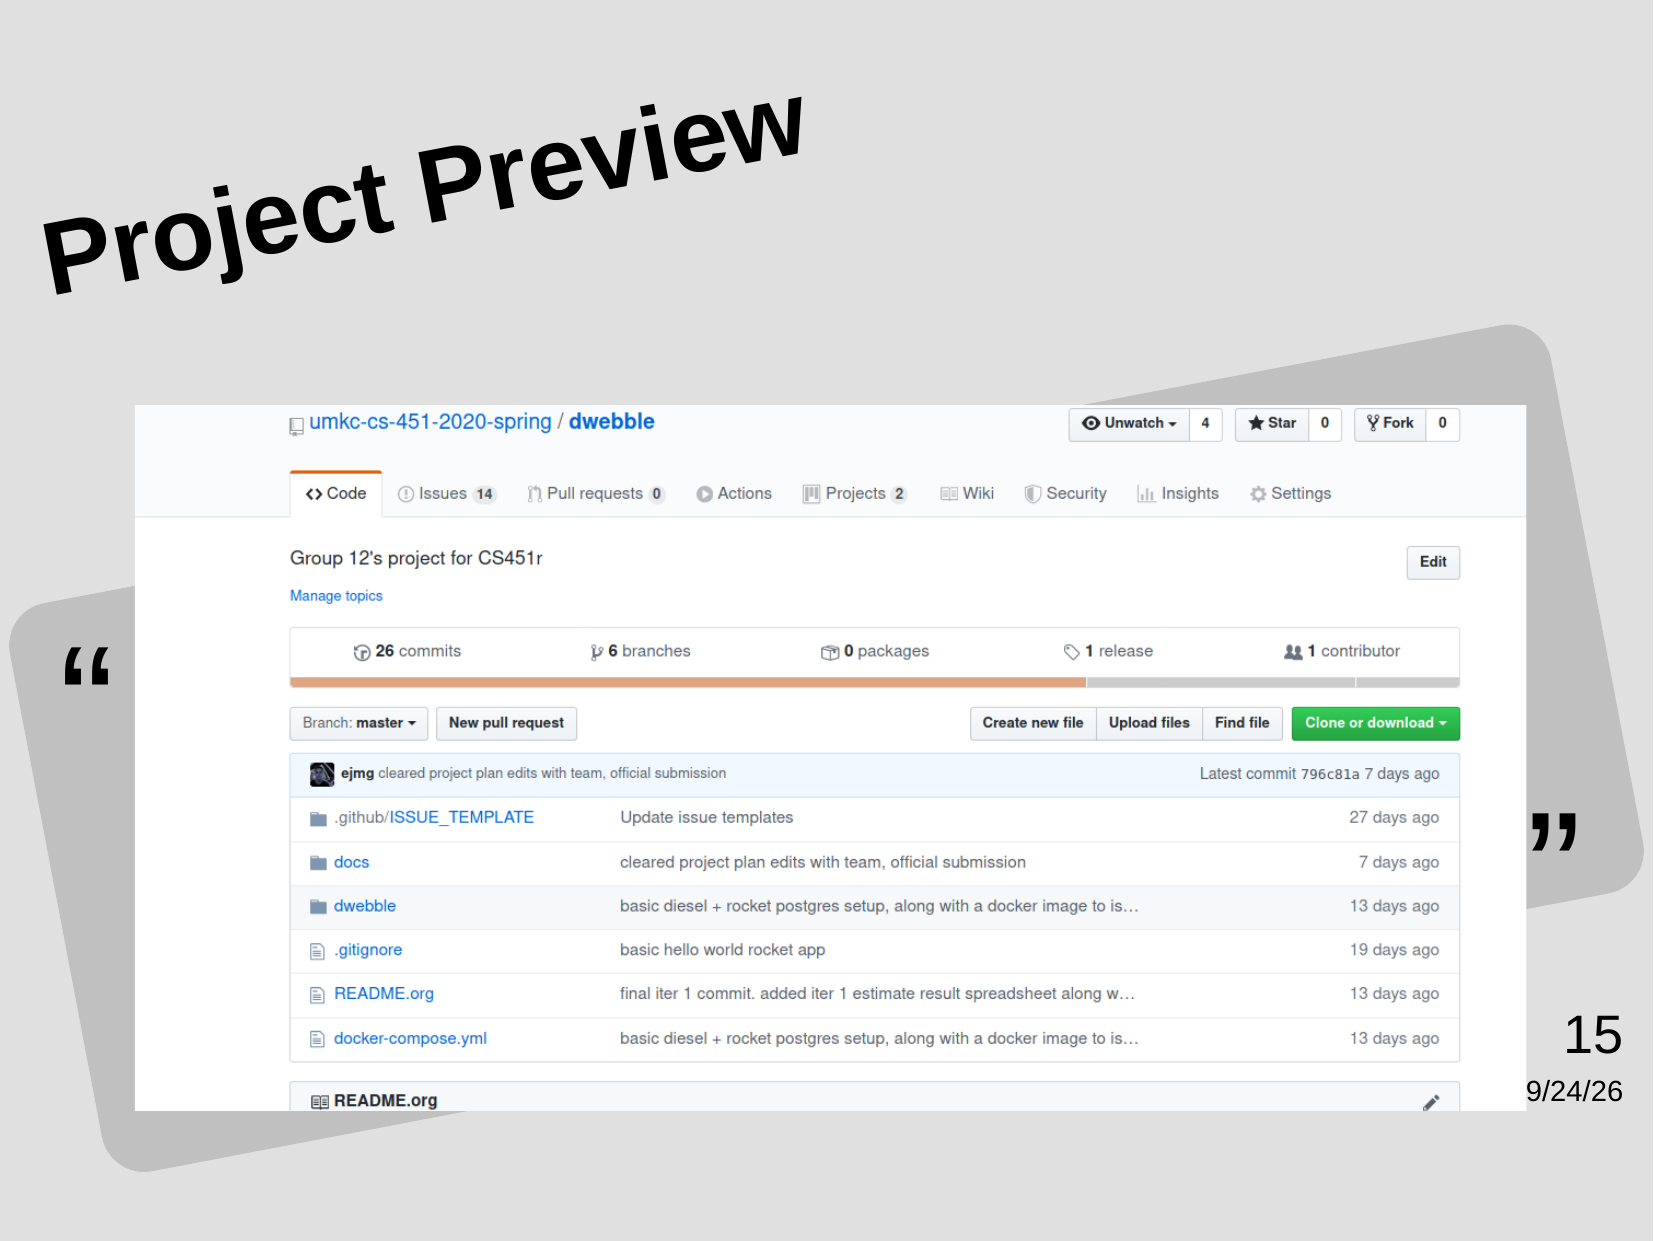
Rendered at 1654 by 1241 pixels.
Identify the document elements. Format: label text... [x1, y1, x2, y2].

title Project Preview [23, 0, 1524, 363]
picture [134, 405, 1527, 1111]
